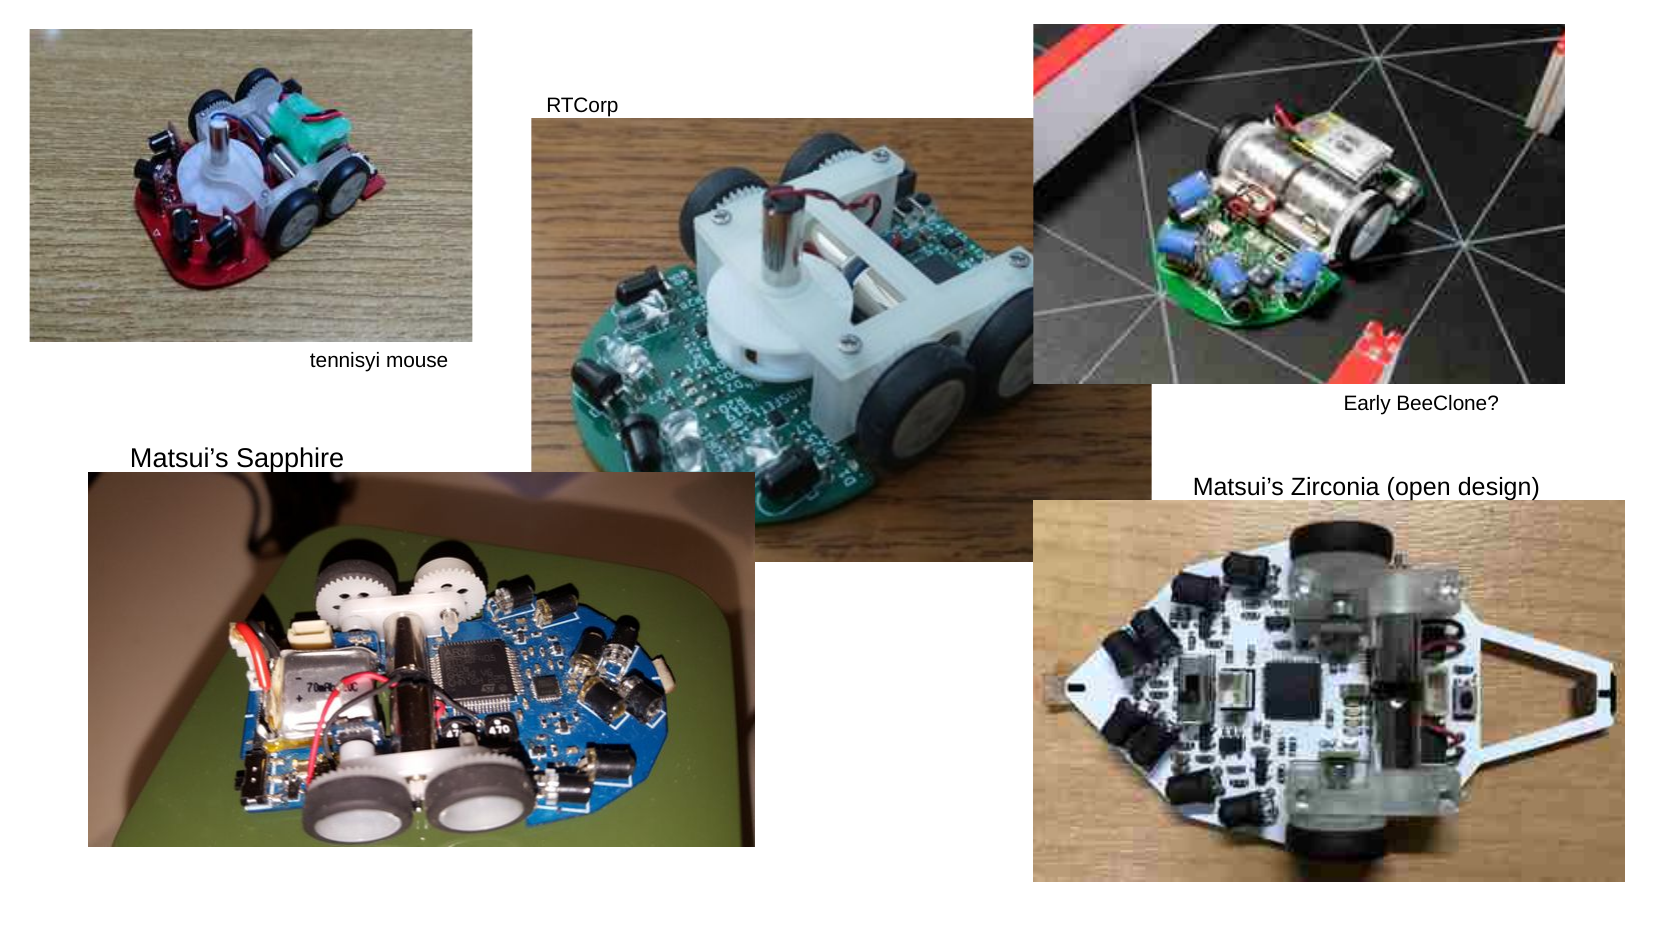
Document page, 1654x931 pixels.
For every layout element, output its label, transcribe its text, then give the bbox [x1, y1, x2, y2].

text_box tennisyi mouse [295, 341, 532, 403]
text_box RTCorp [531, 86, 768, 148]
picture [29, 29, 473, 342]
picture [88, 24, 1625, 882]
list Matsui’s Sapphire [59, 442, 502, 532]
list Matsui’s Zirconia (open design) [1122, 472, 1654, 532]
text_box Early BeeClone? [1328, 383, 1565, 446]
